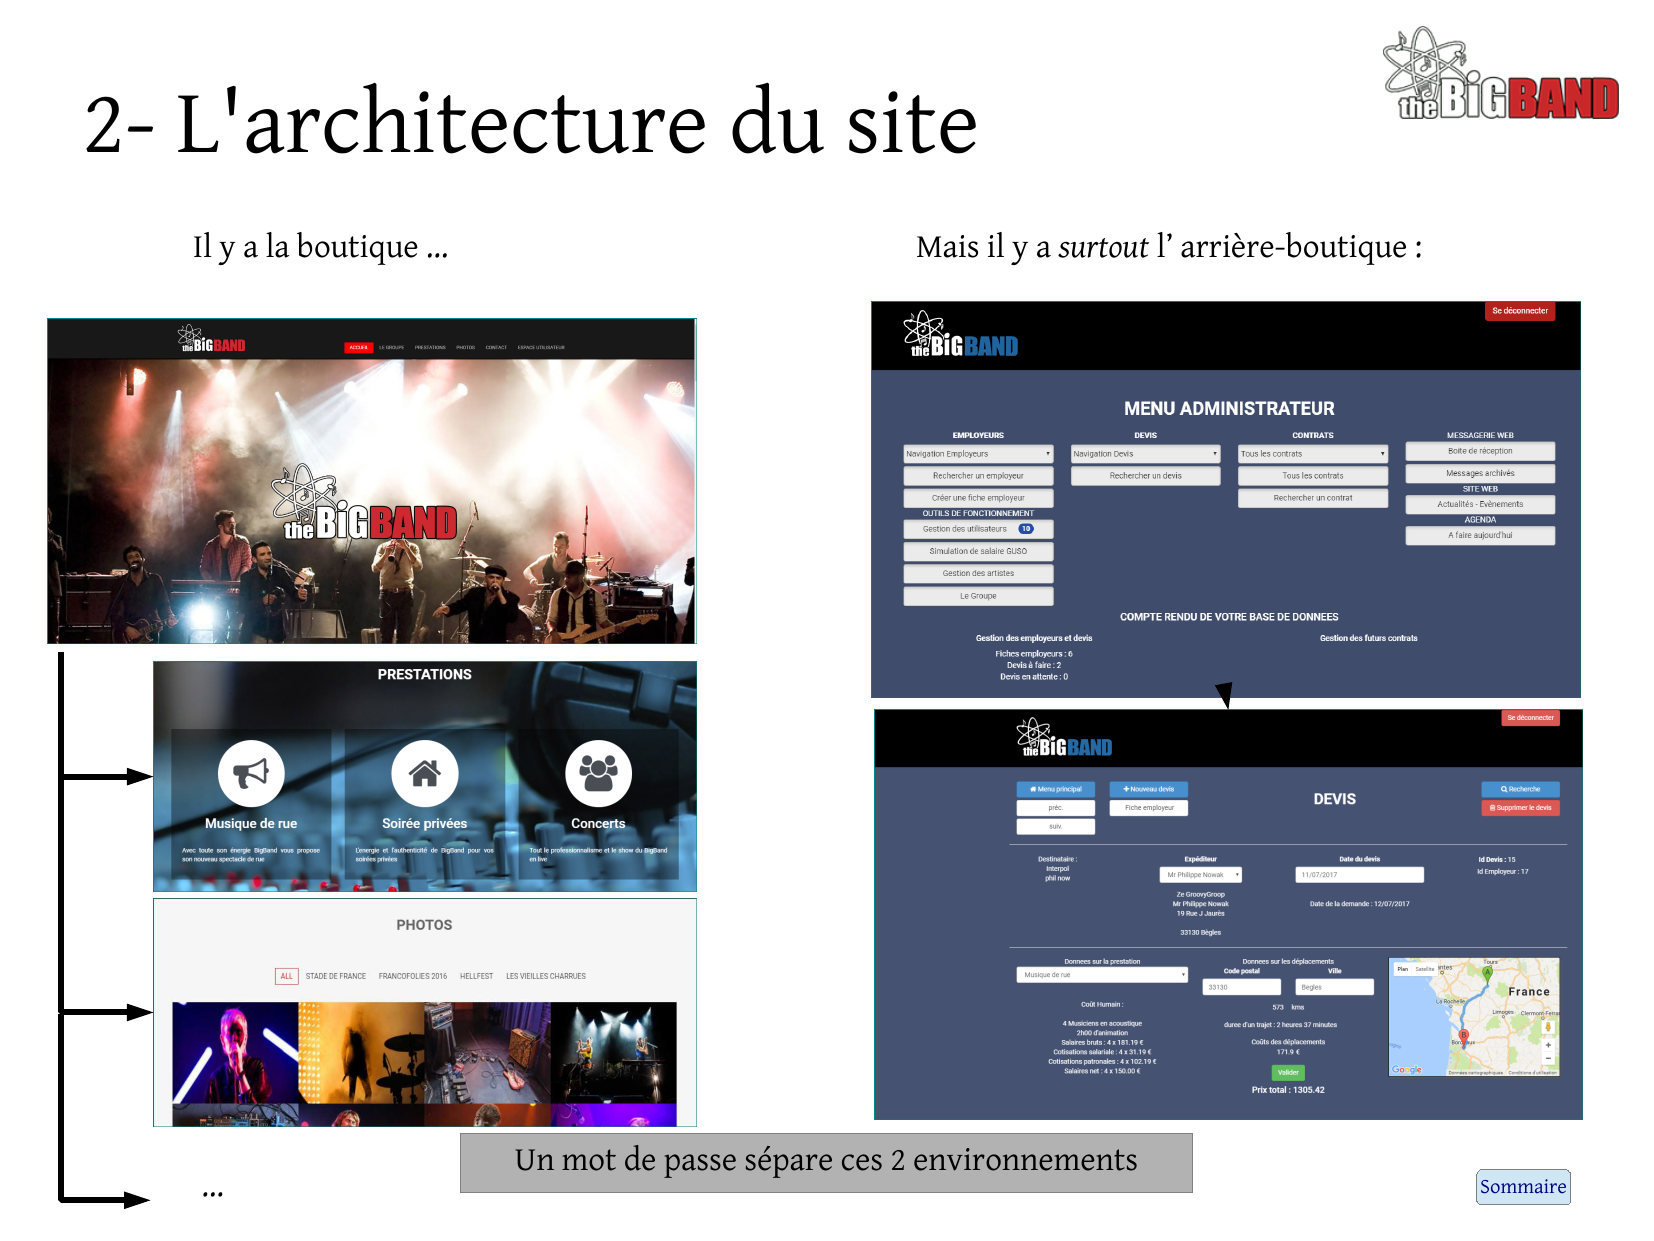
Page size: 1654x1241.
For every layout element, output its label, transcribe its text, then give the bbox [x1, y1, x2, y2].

text_box Un mot de passe sépare ces 2 environnements [460, 1133, 1193, 1193]
text_box Sommaire [1476, 1169, 1571, 1205]
title 2- L'architecture du site [82, 49, 1571, 201]
picture [47, 318, 697, 644]
list Il y a la boutique ... [53, 200, 589, 296]
picture [153, 661, 697, 892]
picture [153, 898, 697, 1127]
list ... [177, 1169, 249, 1205]
picture [871, 301, 1581, 698]
picture [874, 709, 1583, 1120]
picture [1383, 26, 1619, 119]
list Mais il y a surtout l’ arrière-boutique : [885, 200, 1453, 296]
